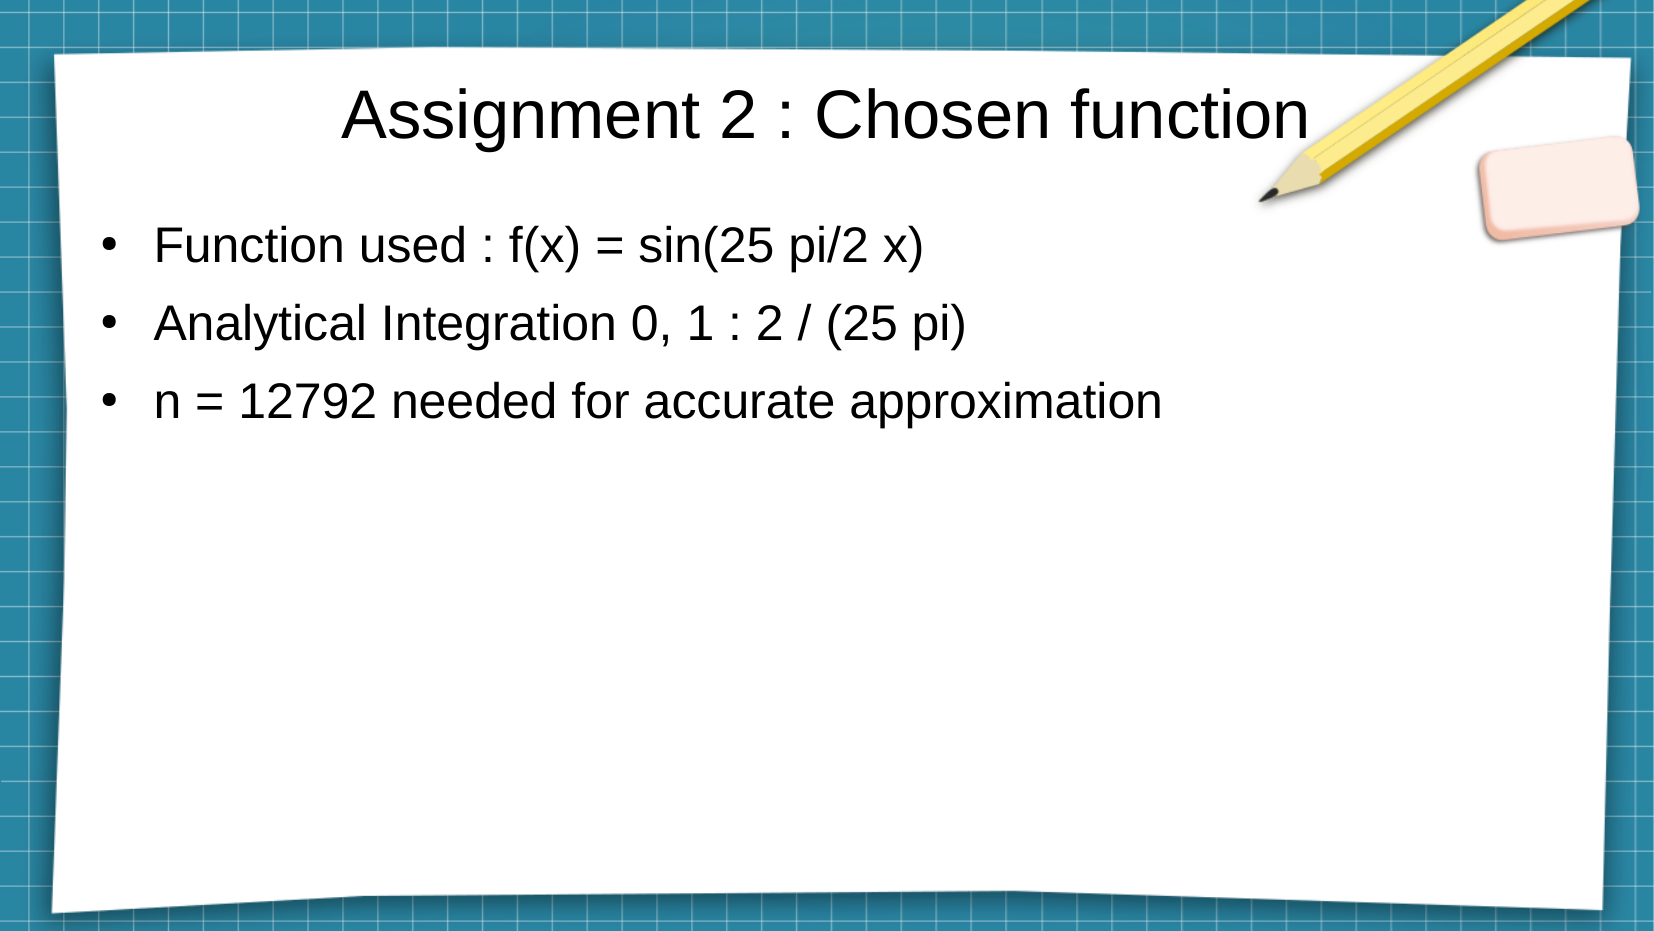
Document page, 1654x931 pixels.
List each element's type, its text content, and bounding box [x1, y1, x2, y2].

picture [0, 0, 1654, 931]
title Assignment 2 : Chosen function [82, 37, 1571, 193]
list Function used : f(x) = sin(25 pi/2 x) Analytical Integration 0, 1 : 2 / (25 pi) n = 12792 needed for accurate approximation [82, 217, 1571, 758]
